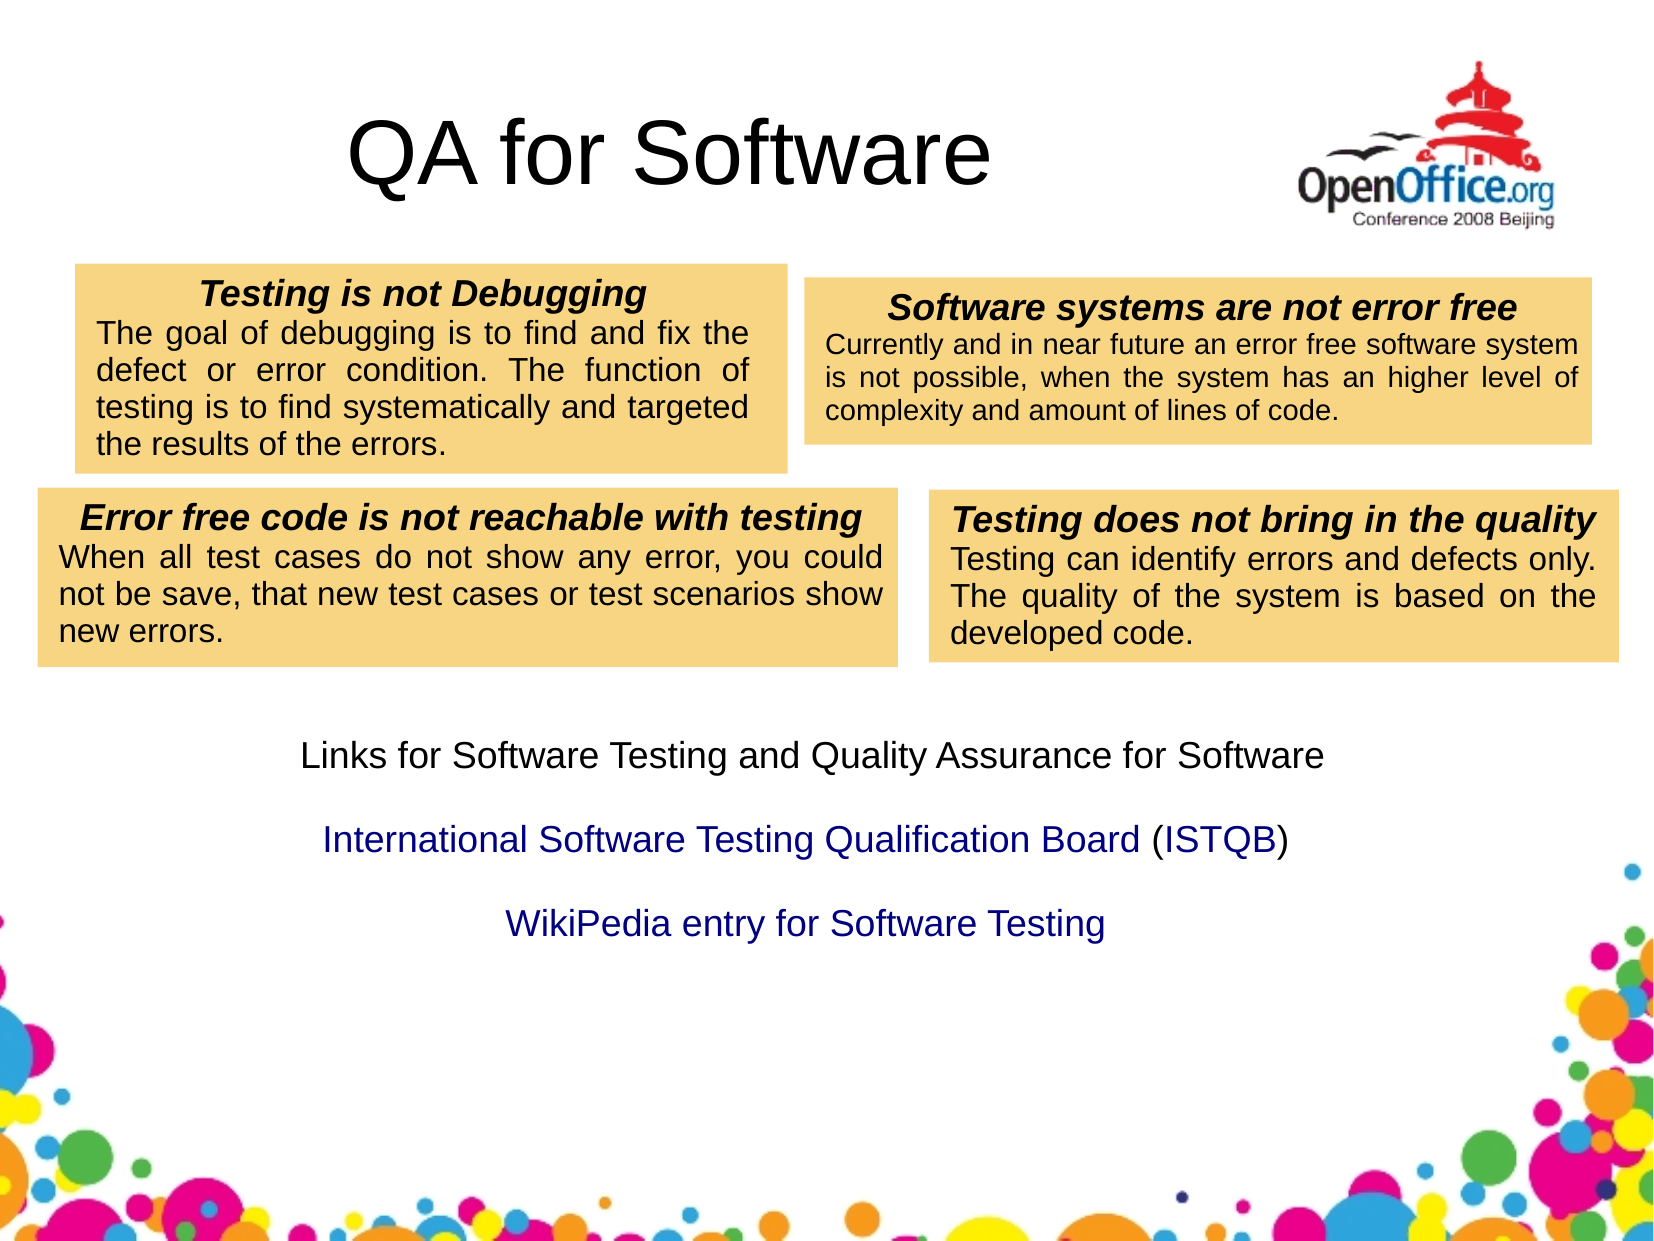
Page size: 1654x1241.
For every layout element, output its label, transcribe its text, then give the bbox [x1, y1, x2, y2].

text_box Links for Software Testing and Quality Assurance for Software [285, 726, 1339, 784]
text_box Testing does not bring in the quality Testing can identify errors and defects only. The quality of the system is based on the developed code. [928, 489, 1619, 663]
picture [0, 810, 1654, 1241]
text_box Software systems are not error free Currently and in near future an error free software system is not possible, when the system has an higher level of complexity and amount of lines of code. [804, 277, 1592, 445]
text_box Error free code is not reachable with testing When all test cases do not show any error, you could not be save, that new test cases or test scenarios show new errors. [37, 487, 898, 668]
title QA for Software [82, 56, 1258, 250]
text_box Testing is not Debugging The goal of debugging is to find and fix the defect or error condition. The function of testing is to find systematically and targeted the results of the errors. [75, 263, 788, 474]
text_box International Software Testing Qualification Board (ISTQB) WikiPedia entry for Software Testing [307, 811, 1304, 995]
picture [1285, 51, 1569, 250]
